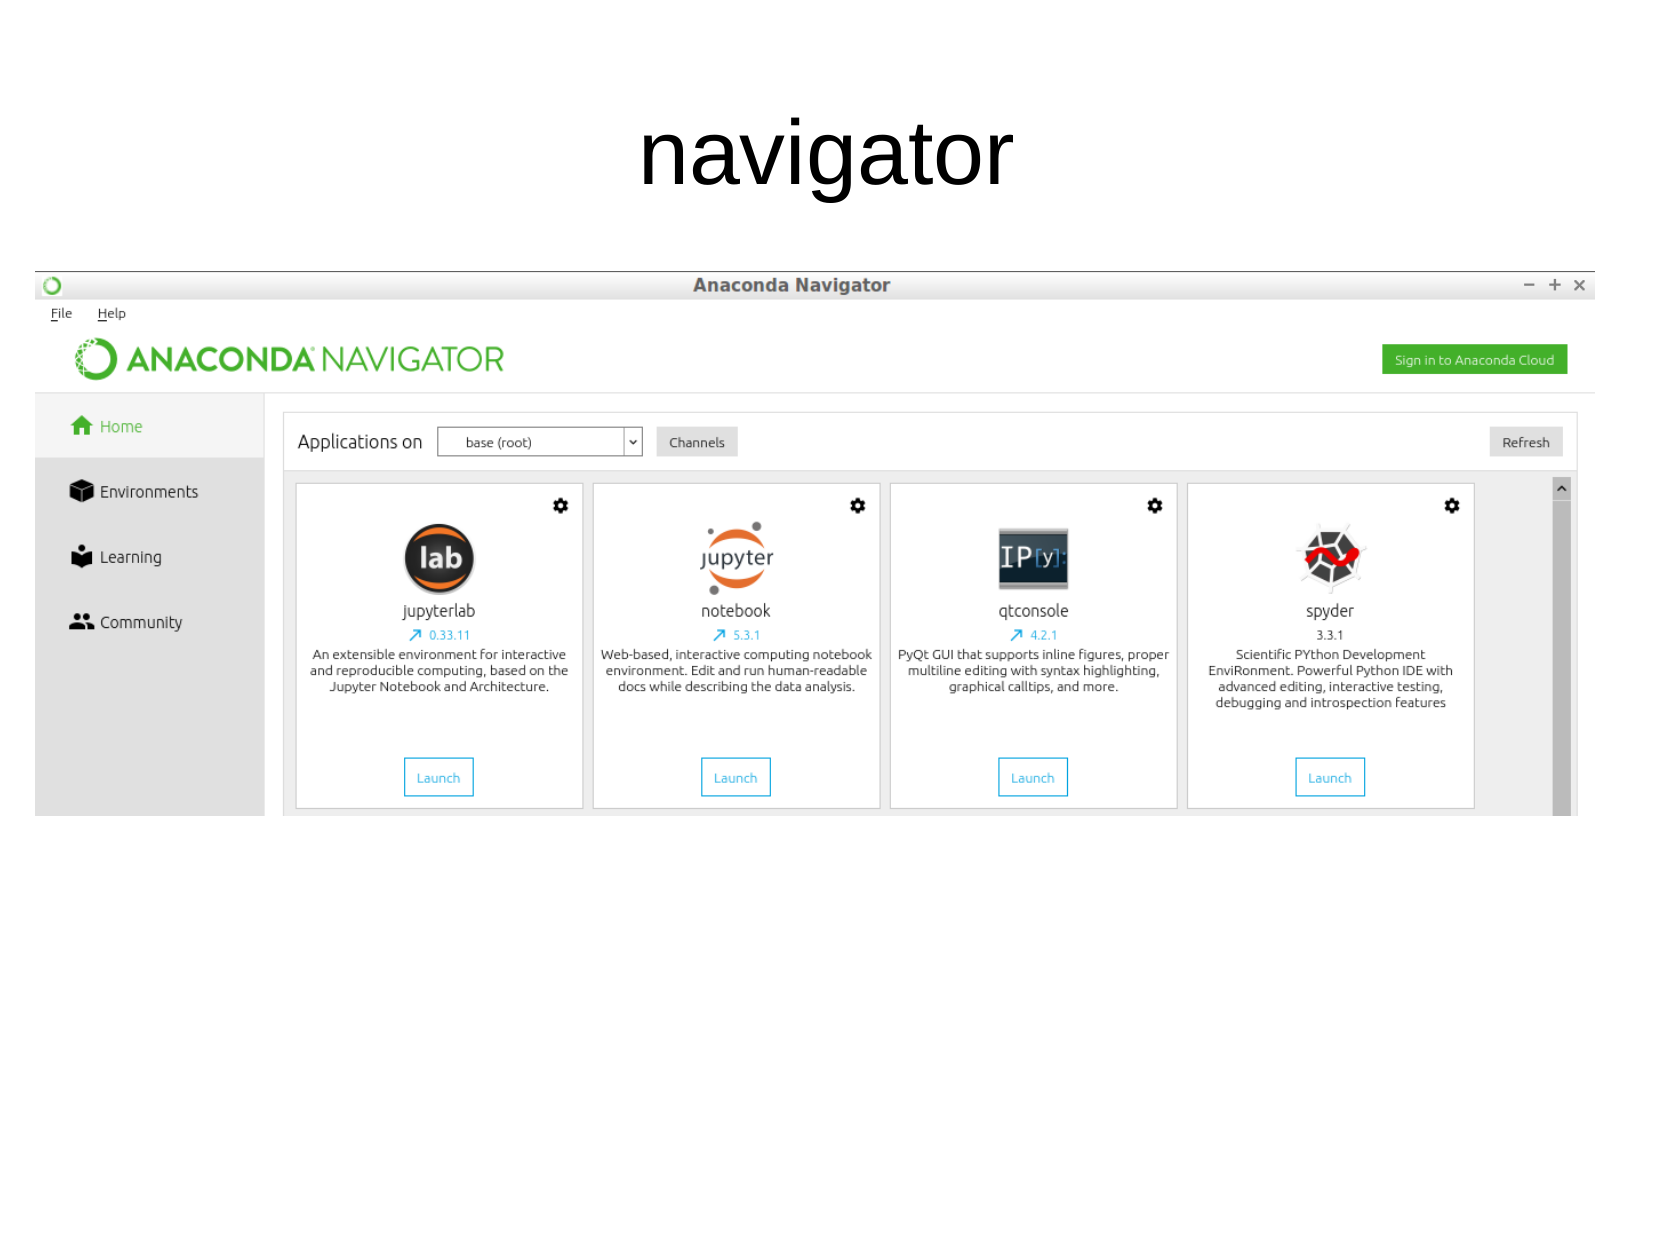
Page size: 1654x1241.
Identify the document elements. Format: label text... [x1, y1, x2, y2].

picture [35, 271, 1595, 816]
title navigator [82, 49, 1571, 257]
